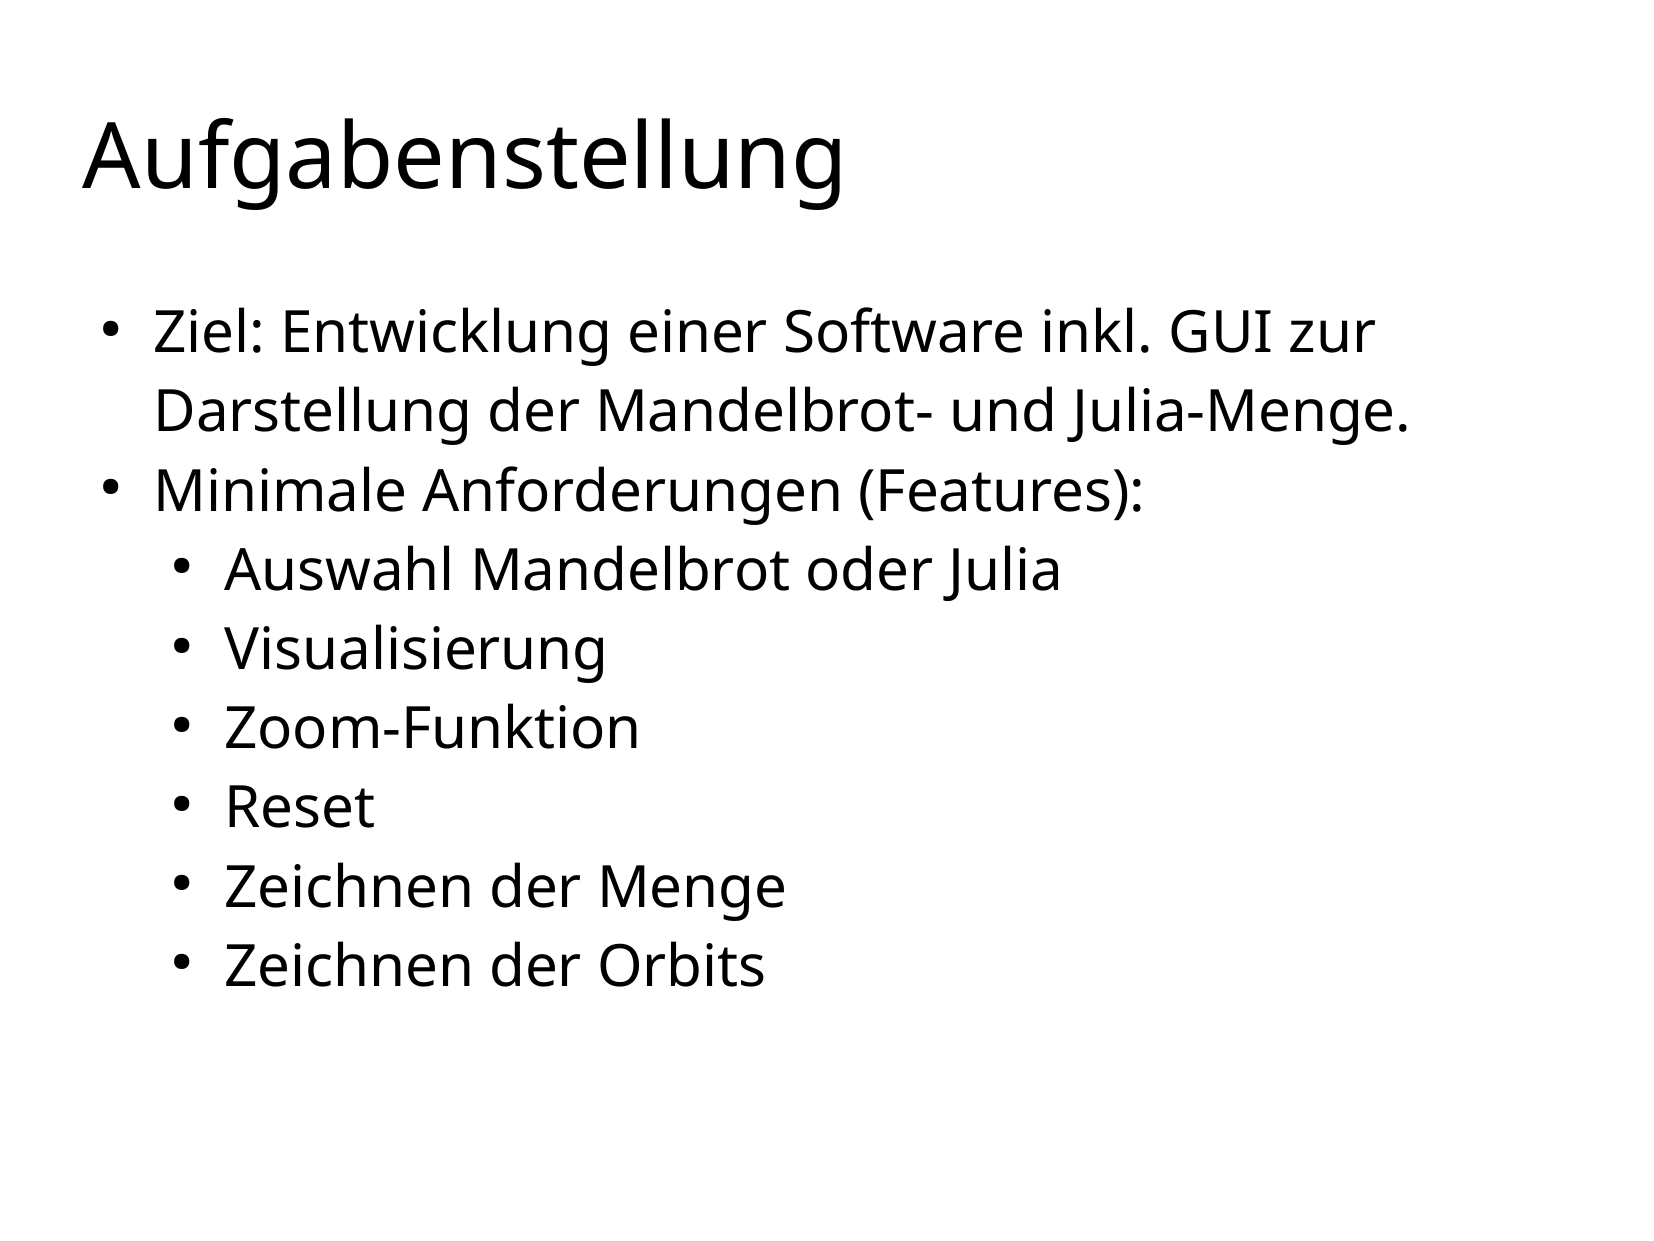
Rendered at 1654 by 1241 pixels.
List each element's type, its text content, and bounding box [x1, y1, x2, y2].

title Aufgabenstellung [82, 49, 1571, 257]
list Ziel: Entwicklung einer Software inkl. GUI zur Darstellung der Mandelbrot- und Julia-Menge. Minimale Anforderungen (Features): Auswahl Mandelbrot oder Julia Visualisierung Zoom-Funktion Reset Zeichnen der Menge Zeichnen der Orbits [82, 290, 1571, 1109]
